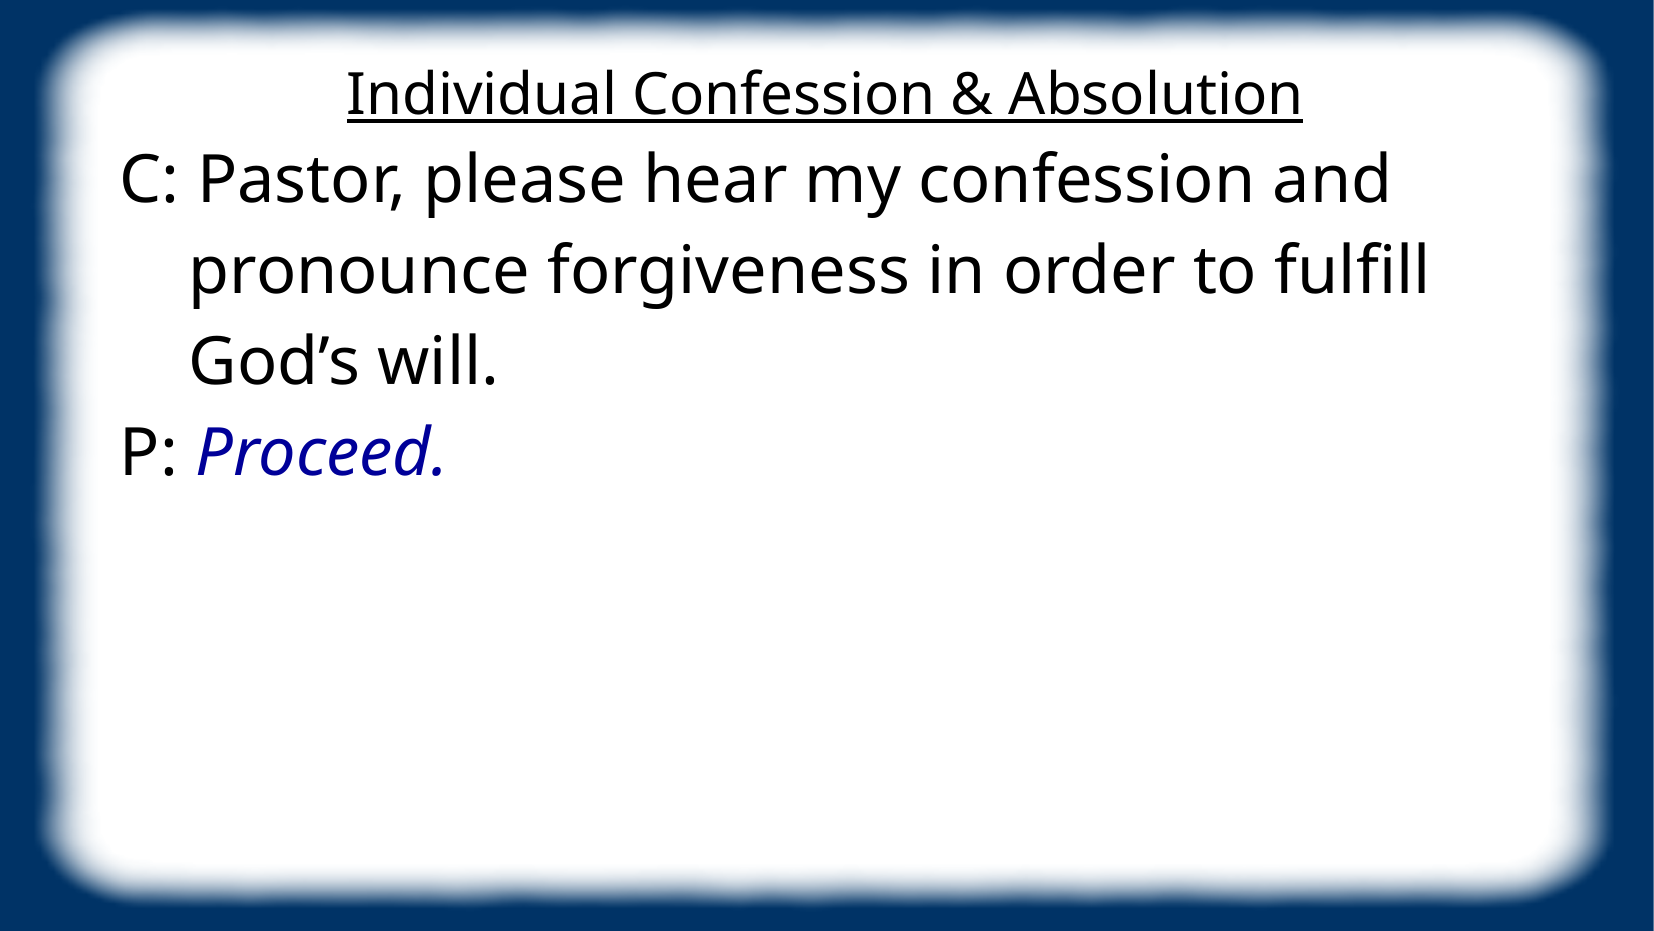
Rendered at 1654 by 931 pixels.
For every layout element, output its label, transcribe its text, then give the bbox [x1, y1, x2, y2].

text_box Individual Confession & Absolution C: Pastor, please hear my confession and pronounce forgiveness in order to fulfill God’s will. P: Proceed. [105, 45, 1546, 493]
picture [0, 0, 1654, 931]
